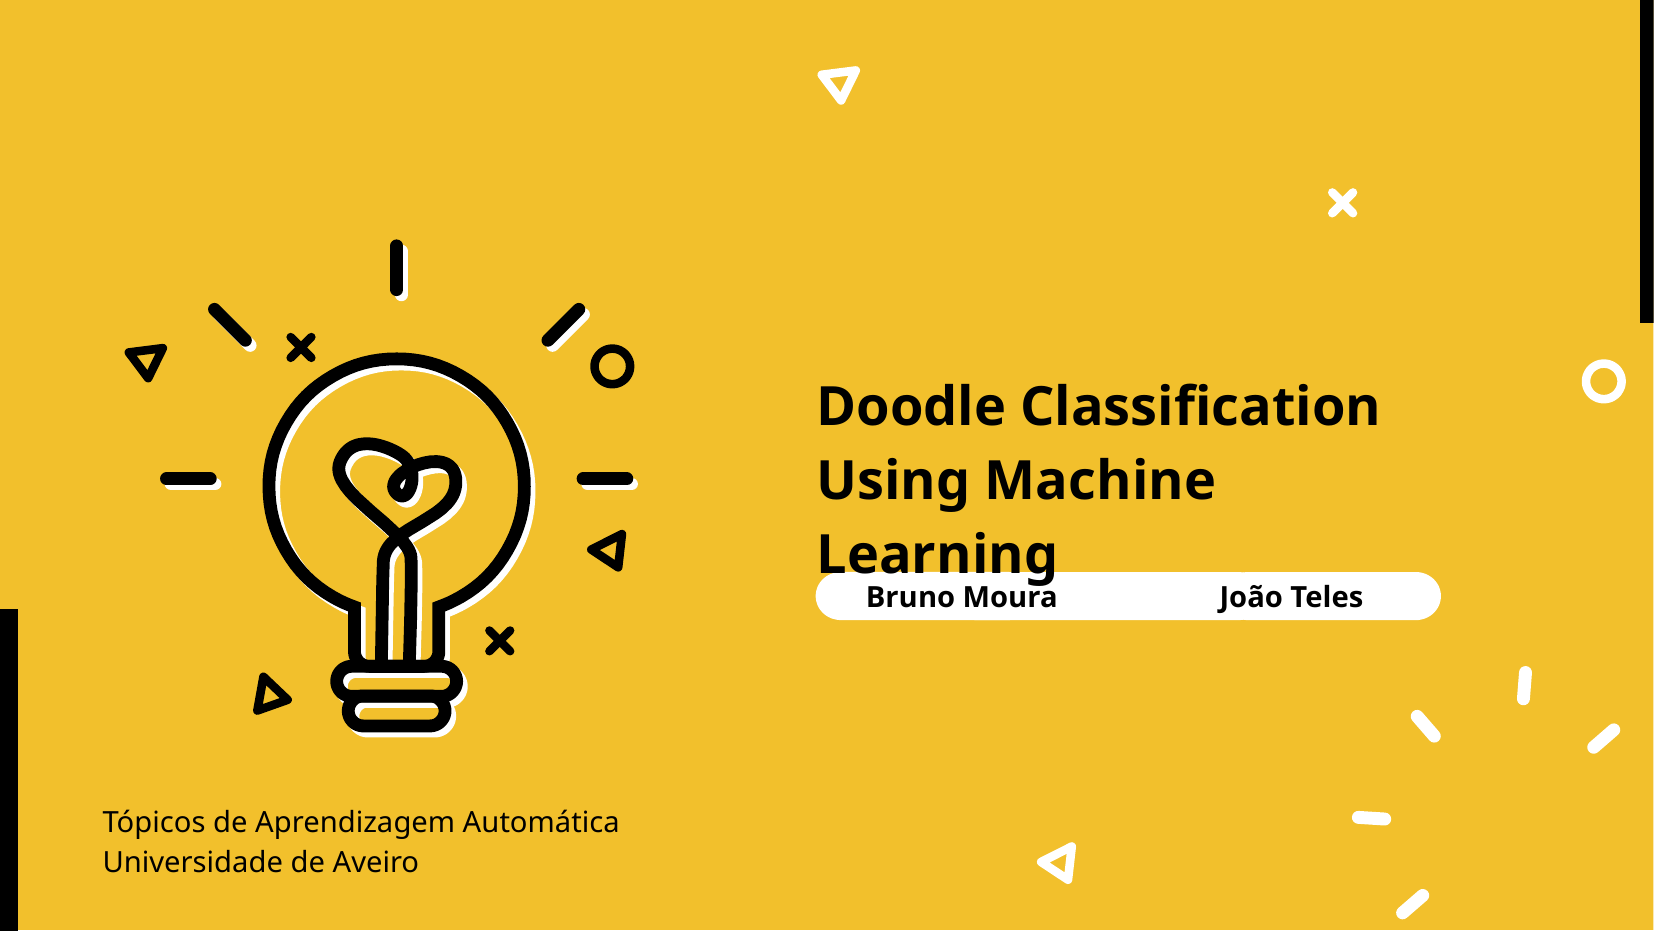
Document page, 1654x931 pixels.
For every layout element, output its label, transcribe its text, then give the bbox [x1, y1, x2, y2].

text_box Tópicos de Aprendizagem Automática Universidade de Aveiro [102, 800, 763, 881]
title Doodle Classification Using Machine Learning [816, 404, 1454, 553]
text_box Bruno Moura [815, 571, 1034, 621]
text_box [1011, 572, 1241, 621]
text_box João Teles [1225, 572, 1441, 621]
text_box [1019, 572, 1046, 580]
